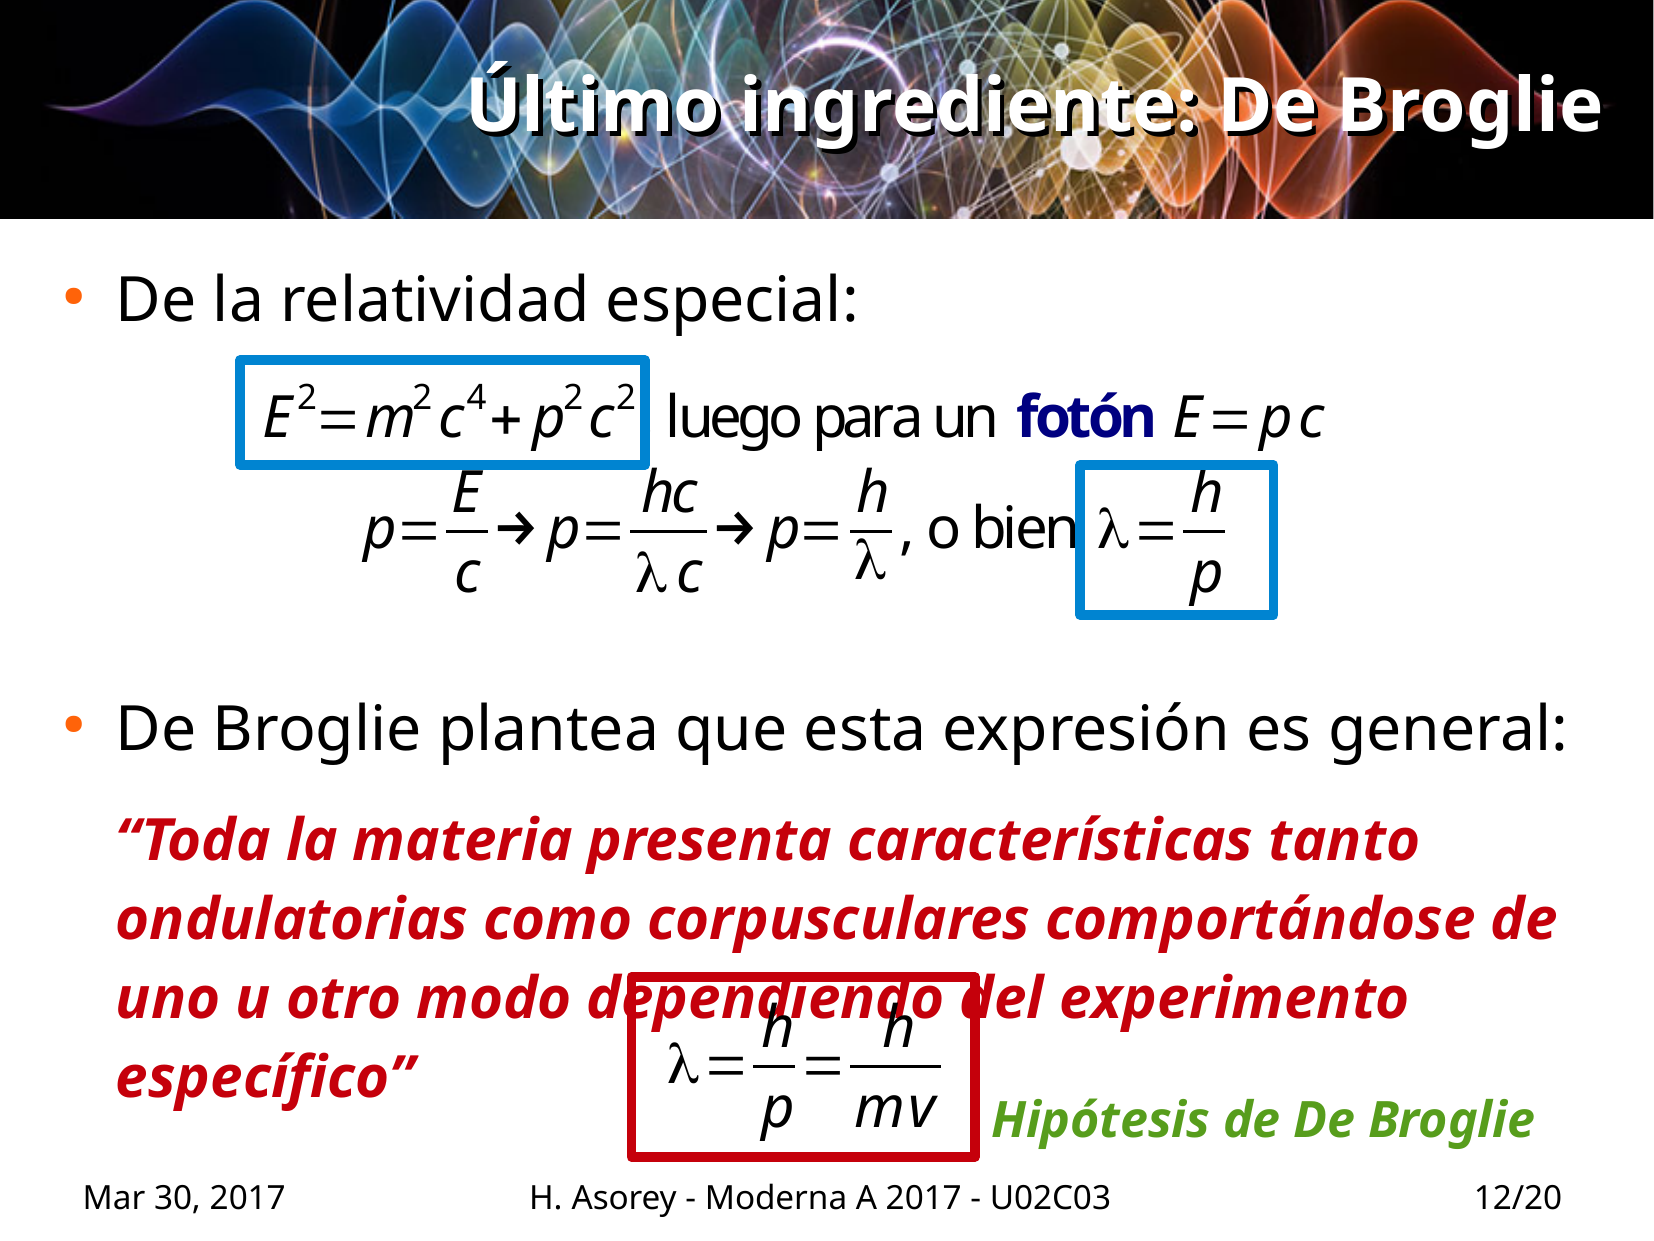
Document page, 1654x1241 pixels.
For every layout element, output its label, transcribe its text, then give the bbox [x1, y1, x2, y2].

title Último ingrediente: De Broglie [45, 15, 1606, 191]
chart [1085, 470, 1269, 607]
text_box Hipótesis de De Broglie [930, 1084, 1546, 1171]
list De la relatividad especial: De Broglie plantea que esta expresión es general: “Toda la materia presenta características tanto ondulatorias como corpusculares comportándose de uno u otro modo dependiendo del experimento específico” [45, 255, 1606, 1156]
list De la relatividad especial: De Broglie plantea que esta expresión es general: “Toda la materia presenta características tanto ondulatorias como corpusculares comportándose de uno u otro modo dependiendo del experimento específico” [636, 982, 970, 1152]
picture [0, 0, 1654, 219]
chart [255, 375, 640, 460]
chart [255, 375, 1332, 607]
chart [660, 991, 950, 1143]
